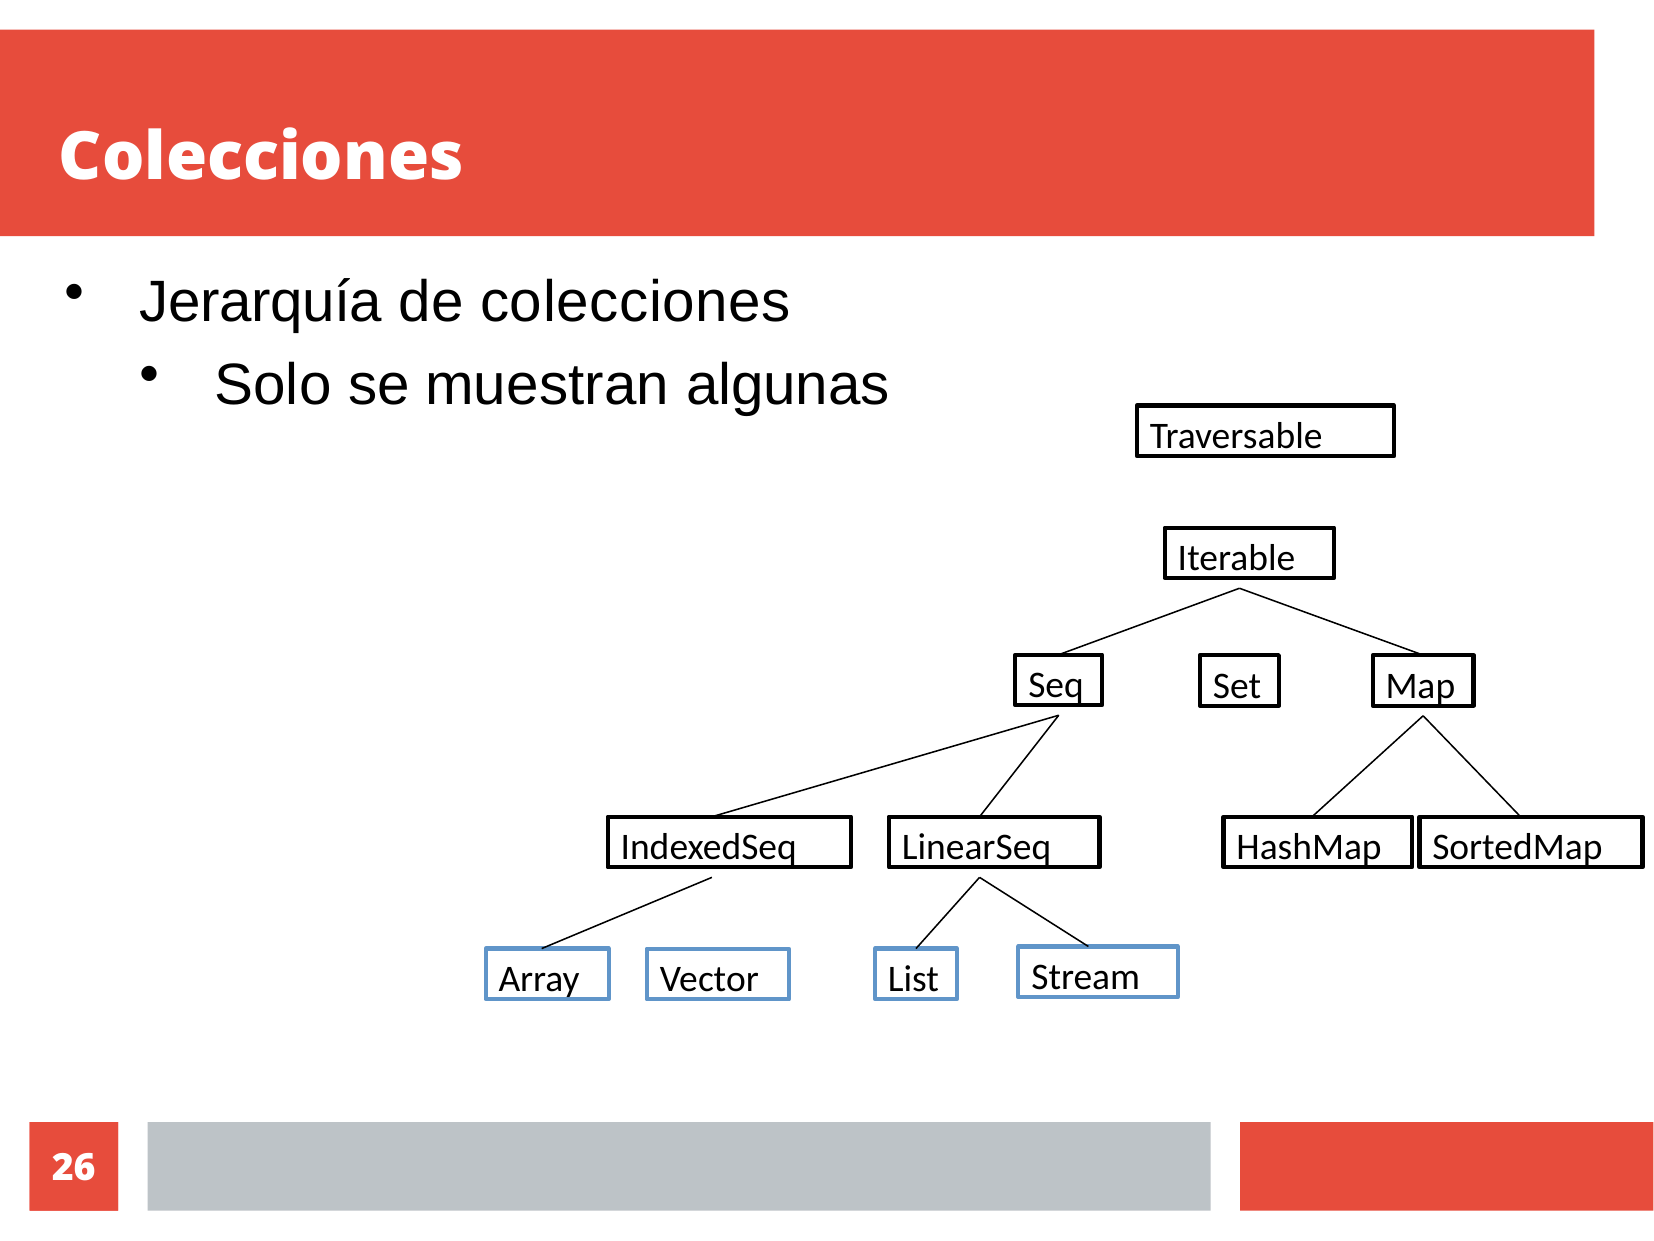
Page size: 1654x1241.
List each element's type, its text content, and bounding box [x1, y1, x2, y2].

text_box Set [1199, 655, 1279, 706]
text_box Stream [1018, 946, 1178, 997]
text_box HashMap [1223, 816, 1413, 868]
text_box Jerarquía de colecciones [62, 263, 793, 334]
title Colecciones [59, 66, 1595, 200]
text_box Traversable [1136, 405, 1395, 457]
text_box Iterable [1164, 527, 1334, 579]
text_box List [875, 948, 957, 1000]
text_box Seq [1015, 654, 1103, 706]
text_box Solo se muestran algunas [137, 345, 891, 416]
text_box SortedMap [1419, 816, 1643, 868]
text_box Vector [646, 948, 790, 1000]
text_box Array [485, 948, 609, 1000]
text_box IndexedSeq [607, 816, 852, 868]
text_box LinearSeq [888, 816, 1100, 868]
text_box Map [1372, 655, 1474, 706]
